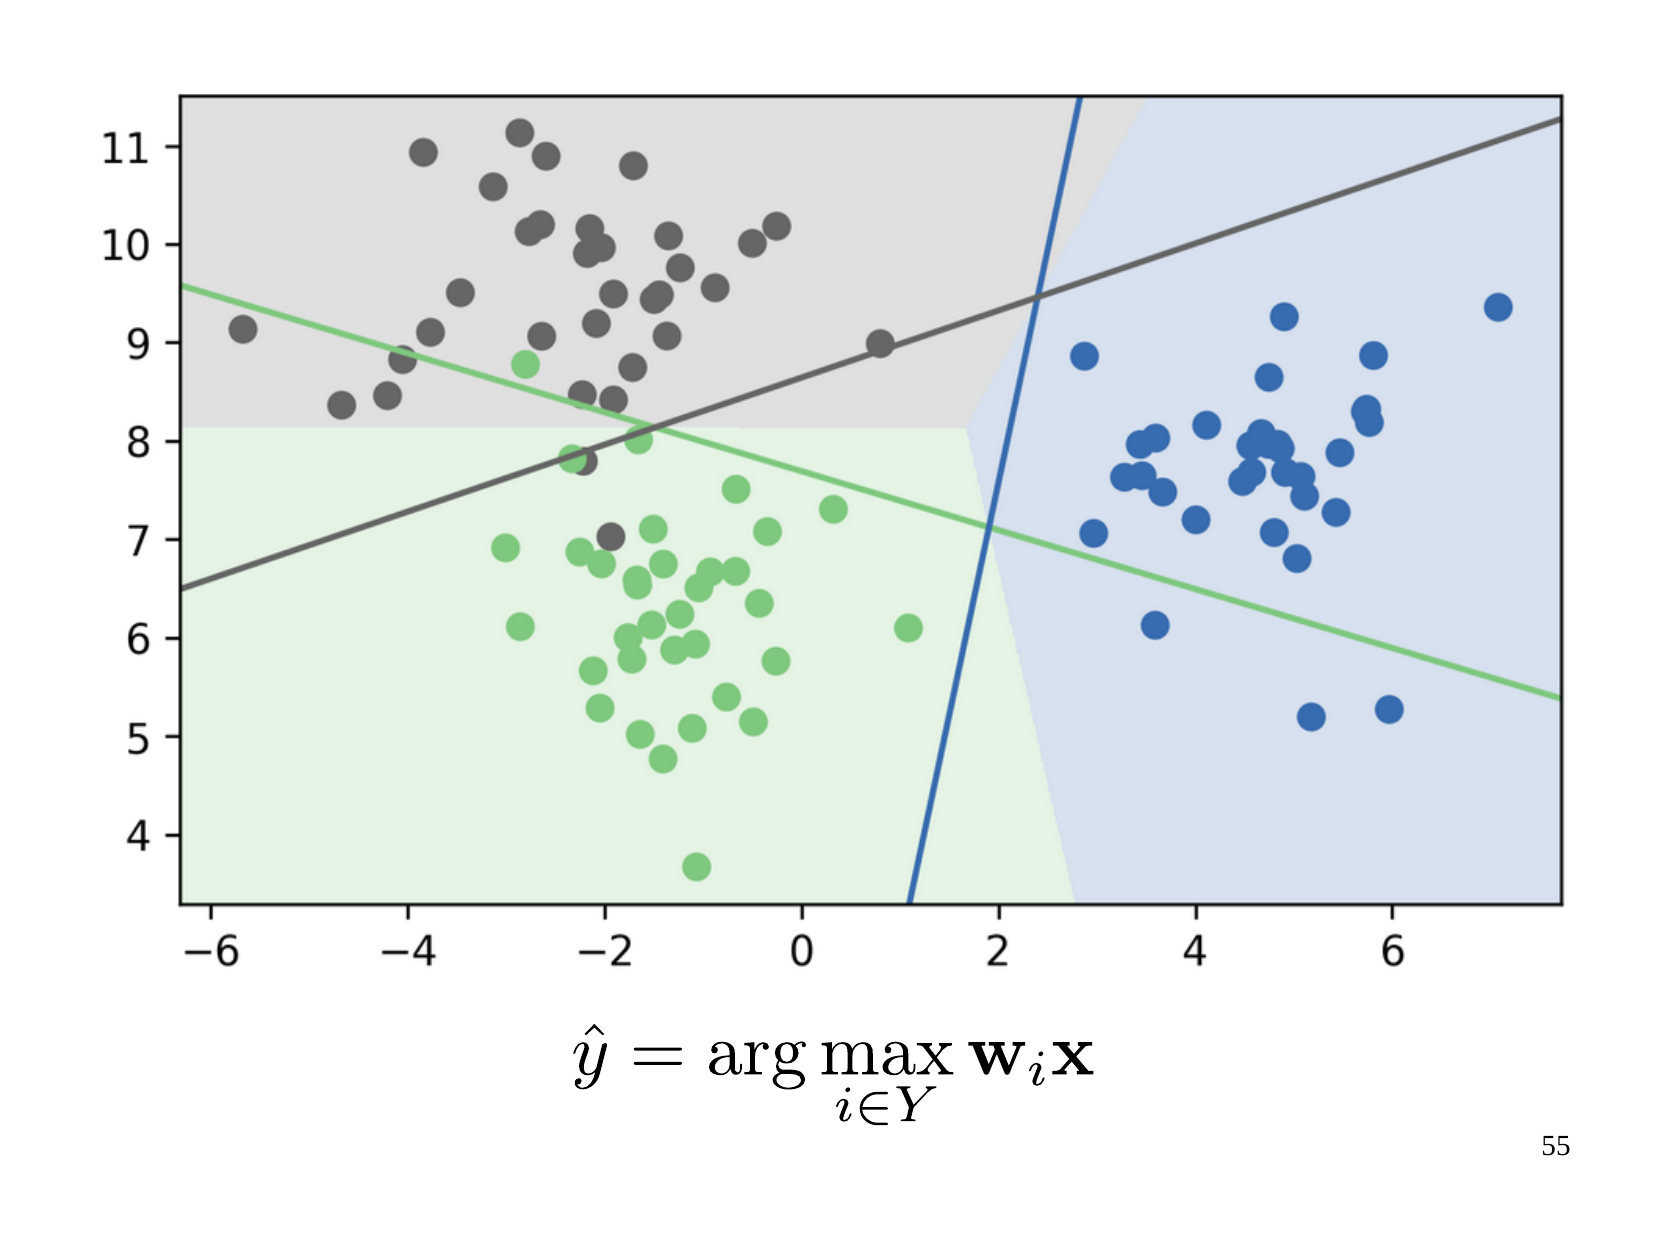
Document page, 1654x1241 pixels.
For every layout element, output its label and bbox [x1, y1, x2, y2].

text_box [571, 1023, 1096, 1126]
picture [63, 68, 1591, 1021]
